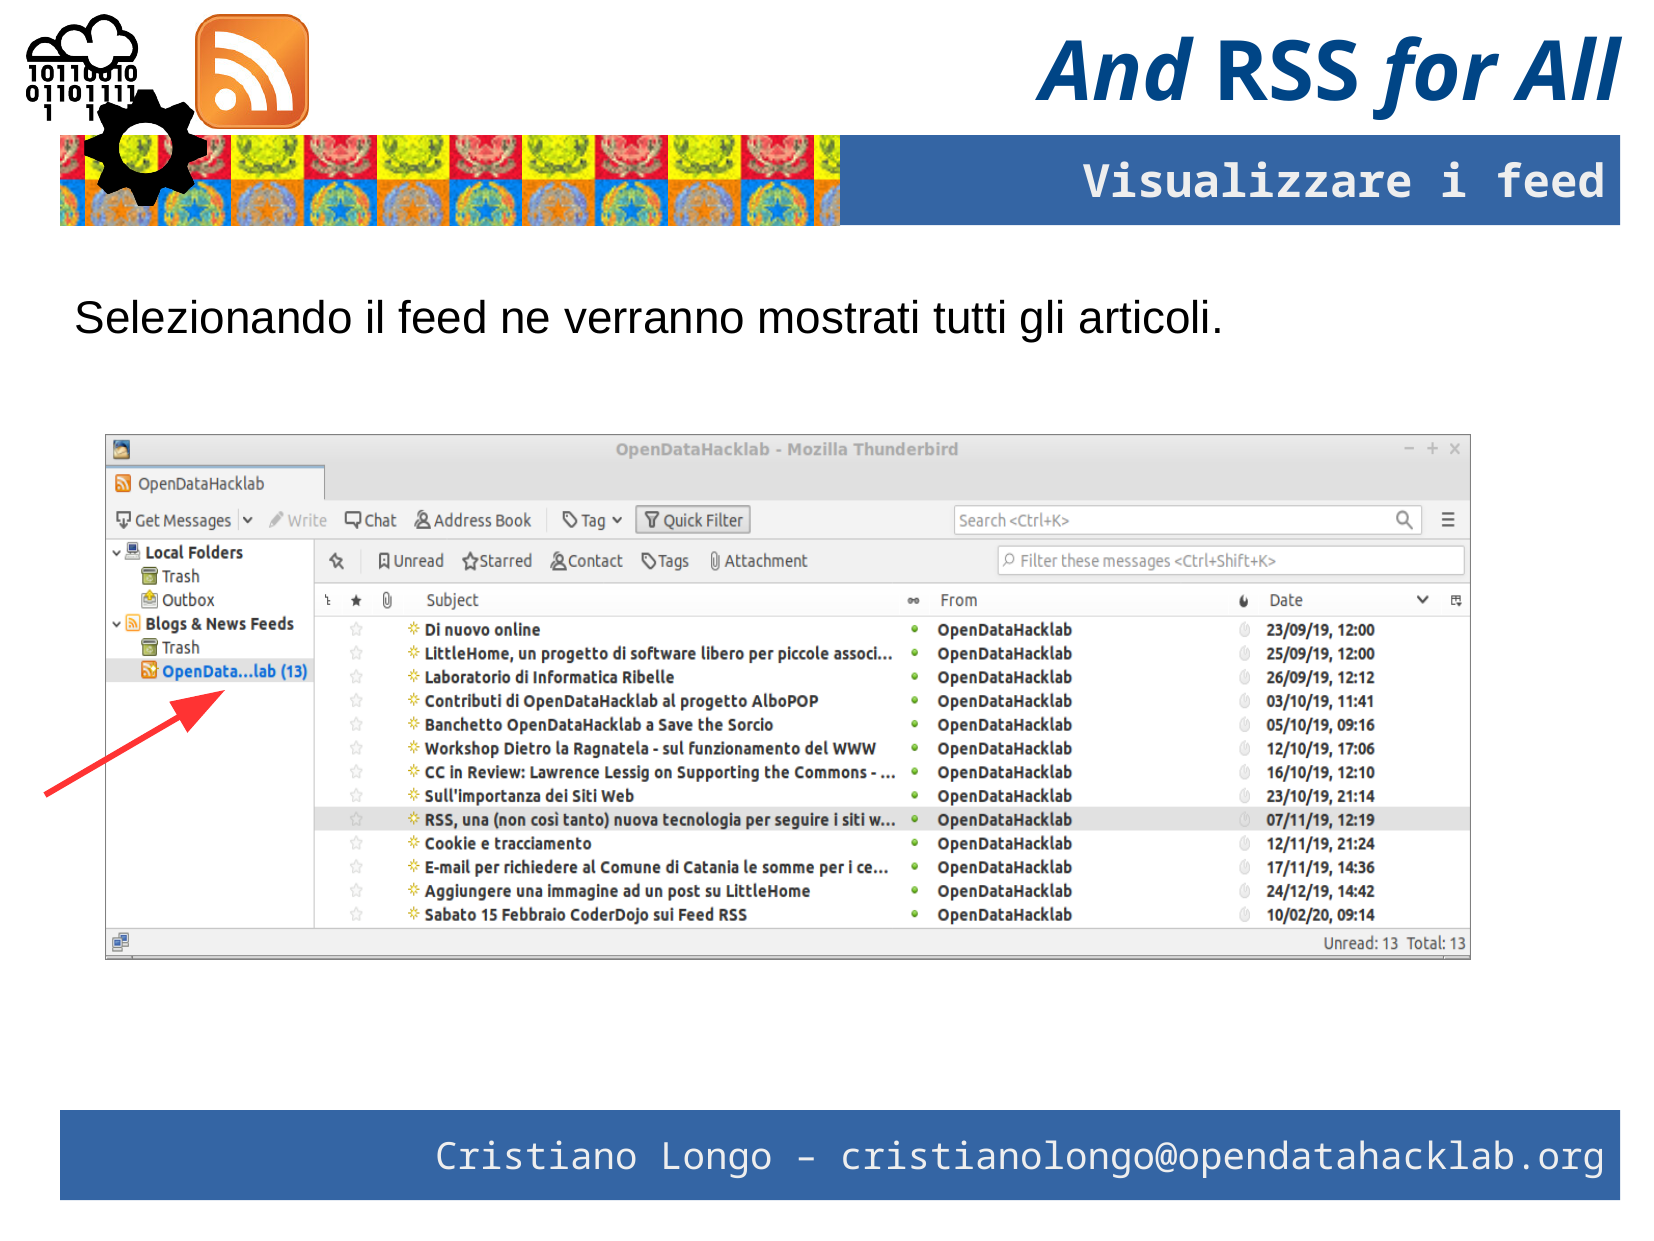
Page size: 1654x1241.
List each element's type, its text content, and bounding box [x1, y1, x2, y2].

picture [26, 14, 309, 206]
text_box Selezionando il feed ne verranno mostrati tutti gli articoli. [60, 285, 1621, 421]
text_box And RSS for All [870, 4, 1636, 214]
text_box Cristiano Longo – cristianolongo@opendatahacklab.org [60, 1110, 1621, 1201]
picture [105, 434, 1471, 961]
text_box Visualizzare i feed [840, 135, 1621, 226]
text_box [60, 135, 840, 226]
